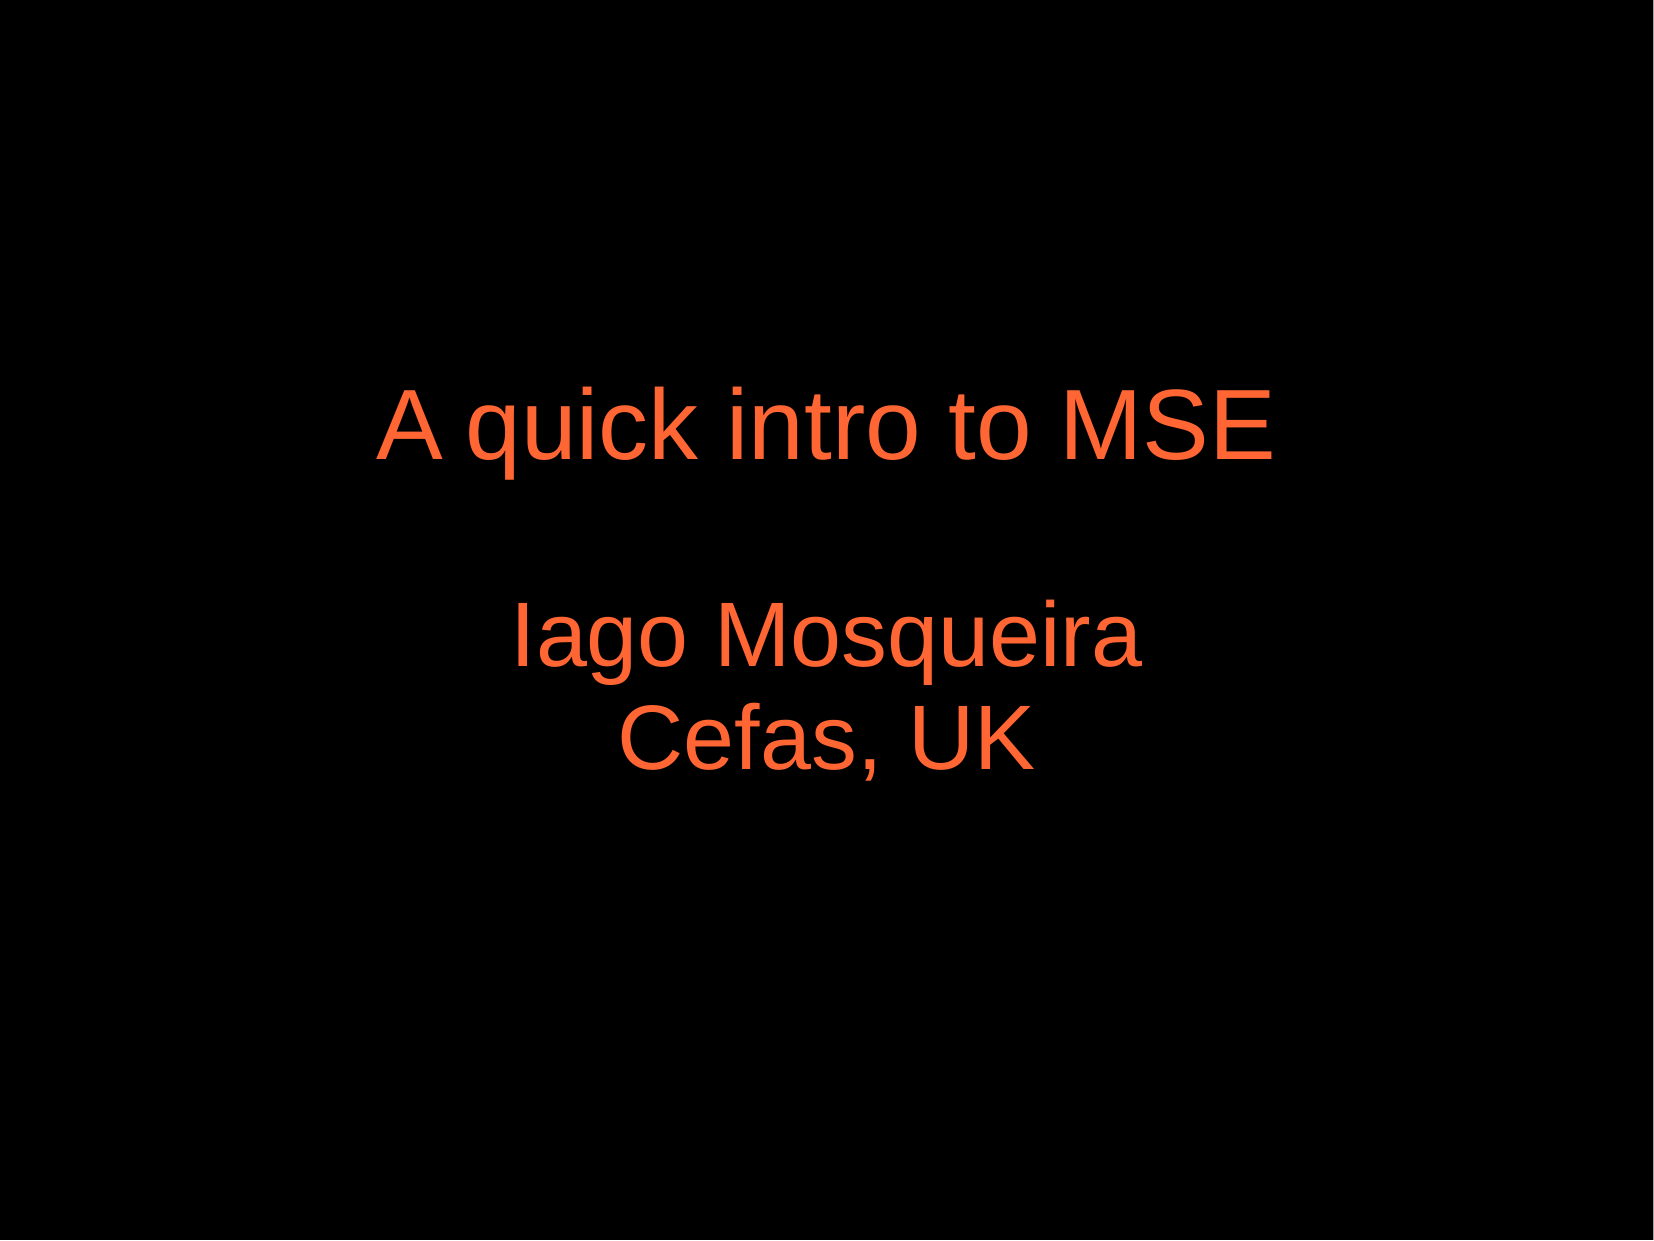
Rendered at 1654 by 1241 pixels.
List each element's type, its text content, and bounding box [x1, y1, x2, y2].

subtitle A quick intro to MSE Iago Mosqueira Cefas, UK [82, 49, 1571, 1109]
